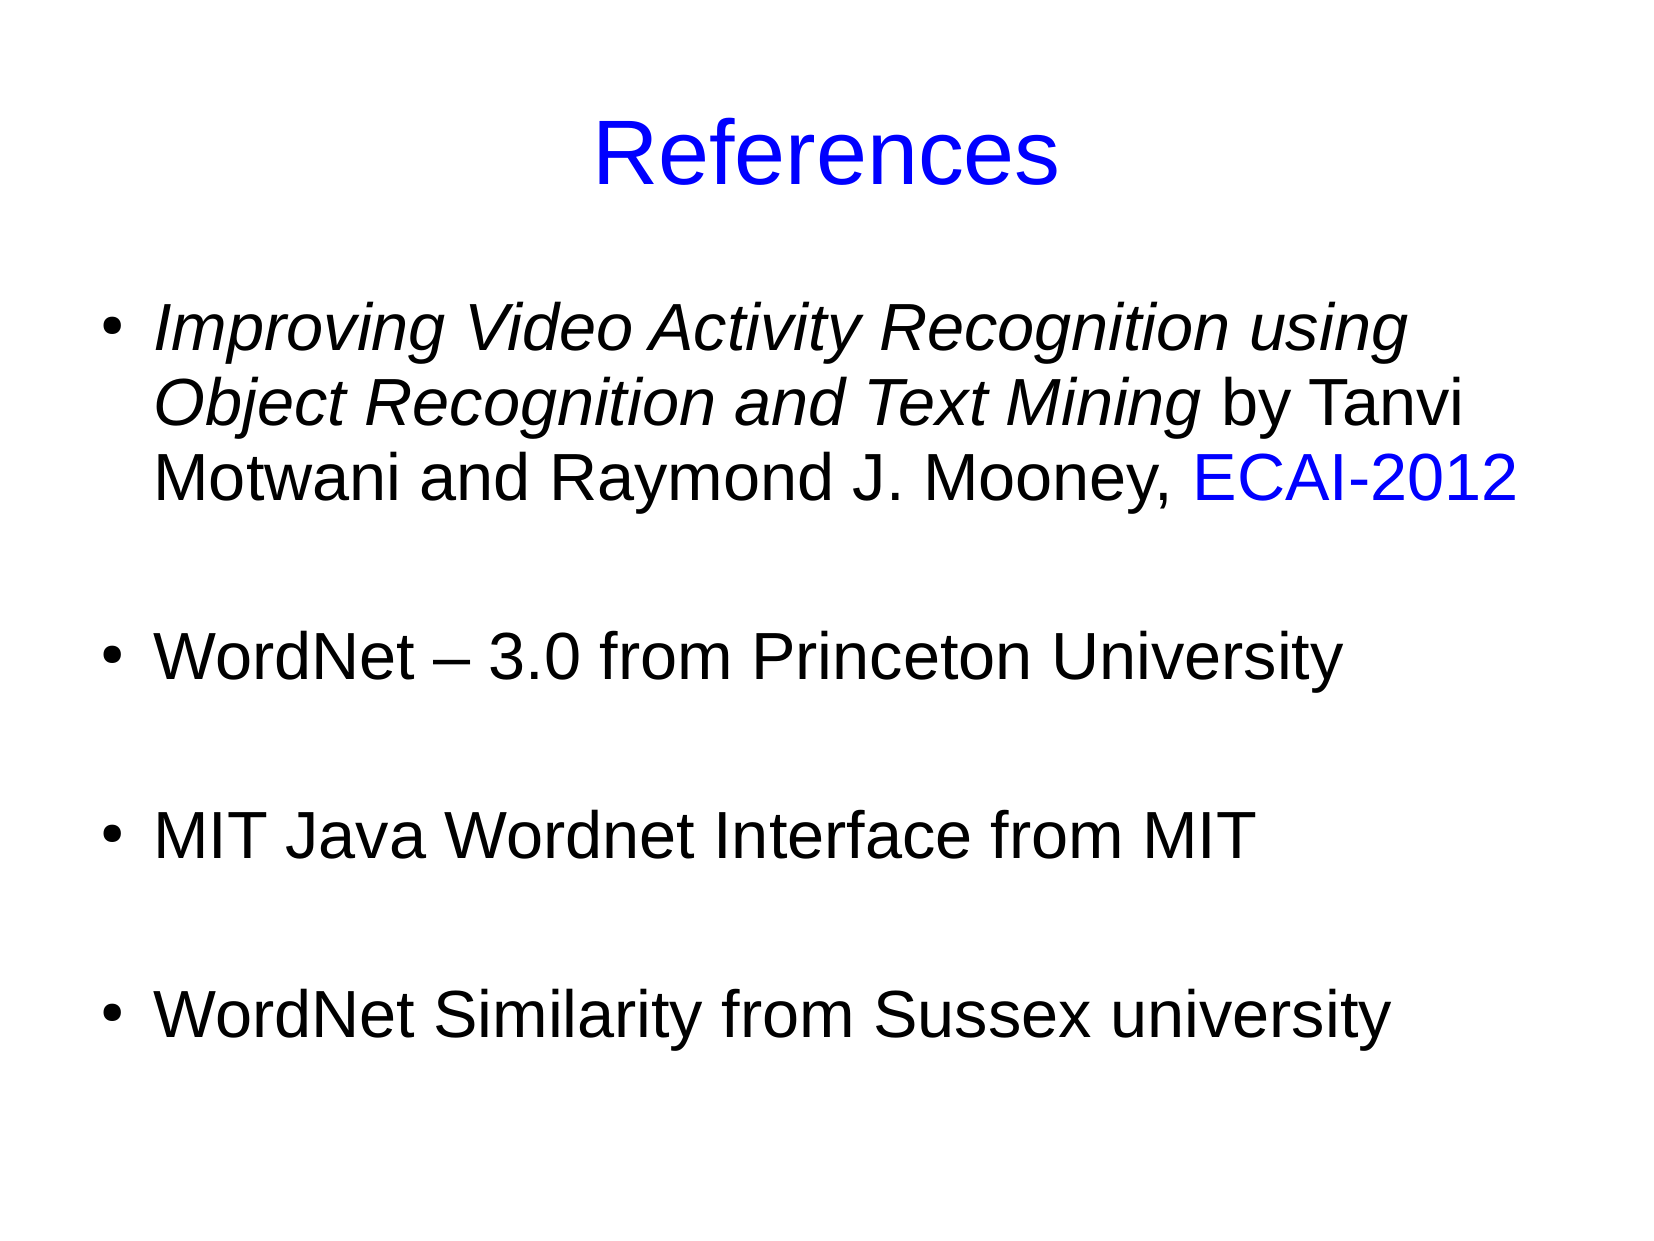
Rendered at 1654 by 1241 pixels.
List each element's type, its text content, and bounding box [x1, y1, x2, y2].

title References [82, 49, 1571, 257]
list Improving Video Activity Recognition using Object Recognition and Text Mining by Tanvi Motwani and Raymond J. Mooney, ECAI-2012 WordNet – 3.0 from Princeton University MIT Java Wordnet Interface from MIT WordNet Similarity from Sussex university [82, 290, 1538, 1216]
